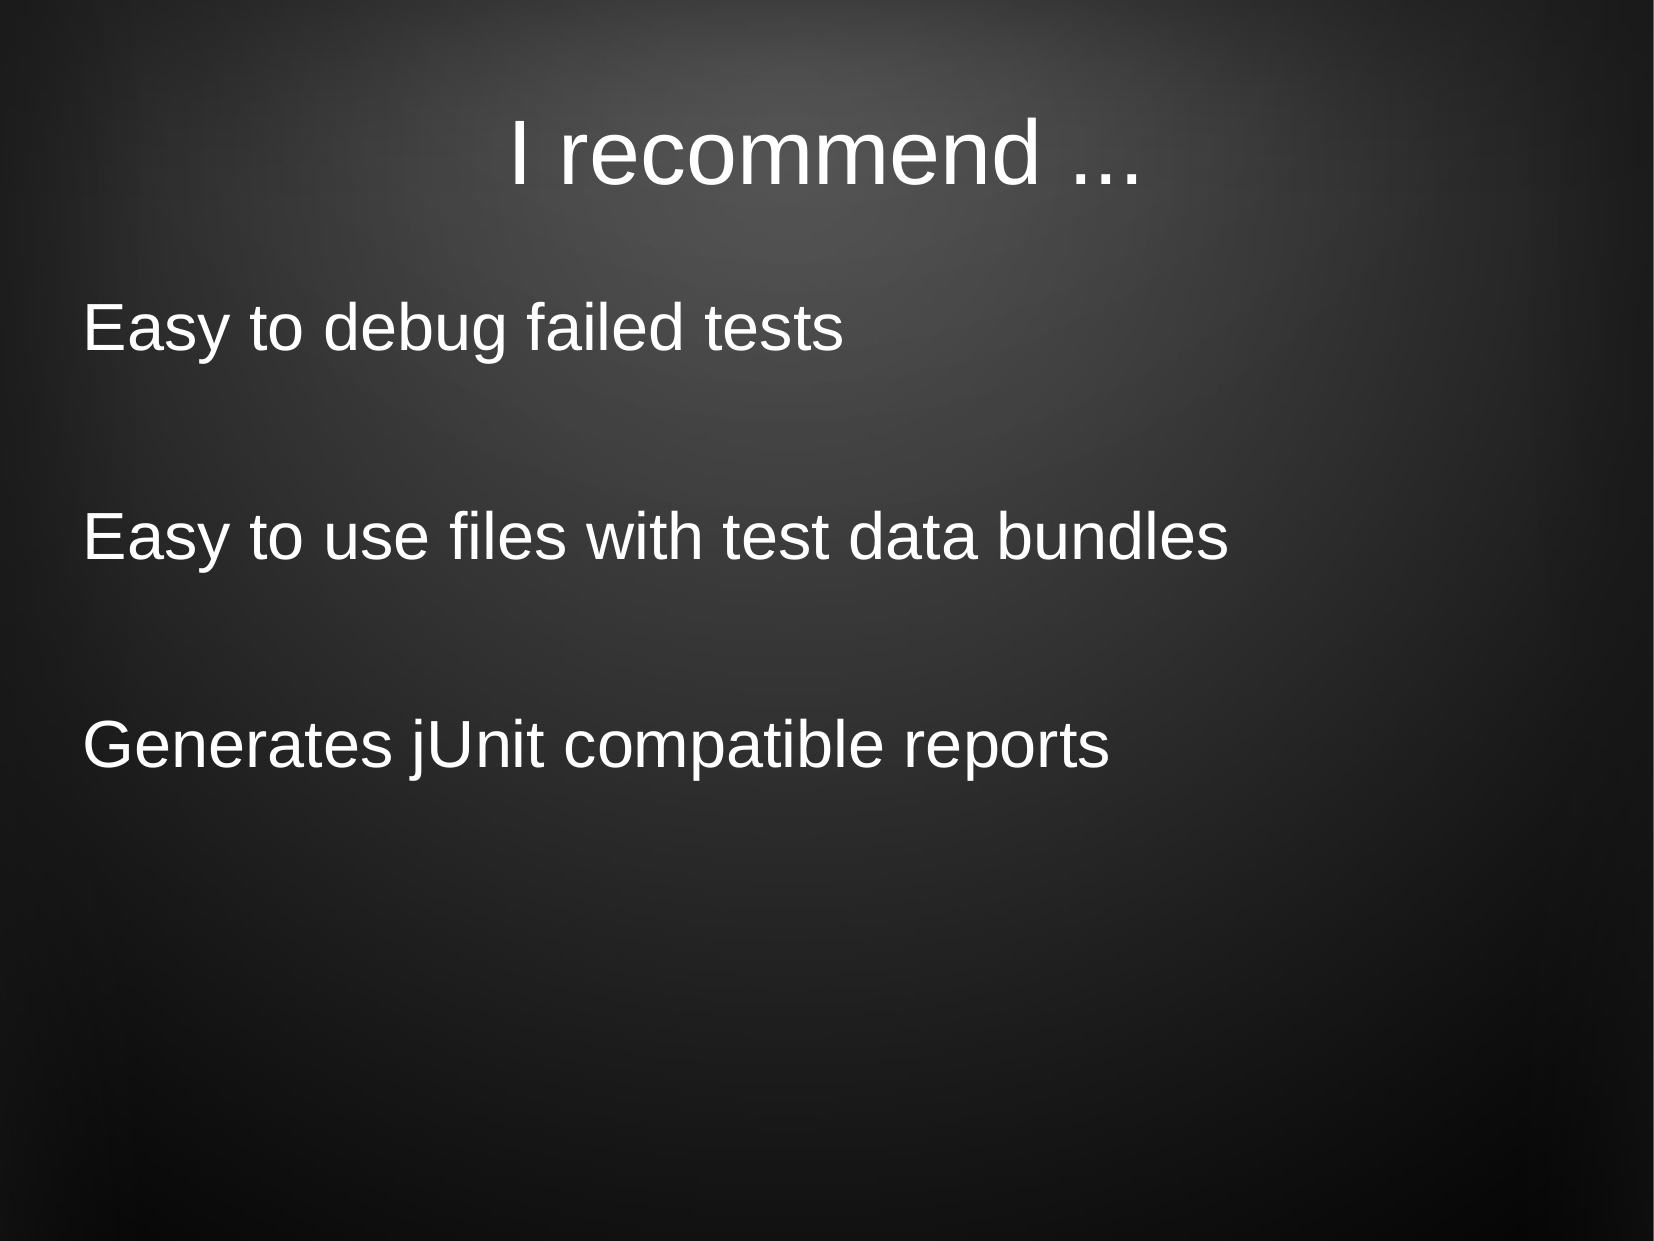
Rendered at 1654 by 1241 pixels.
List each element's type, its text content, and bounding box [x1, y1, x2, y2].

title I recommend ... [82, 49, 1571, 257]
list Easy to debug failed tests Easy to use files with test data bundles Generates jUnit compatible reports [82, 290, 1571, 1109]
picture [0, 0, 1654, 1241]
